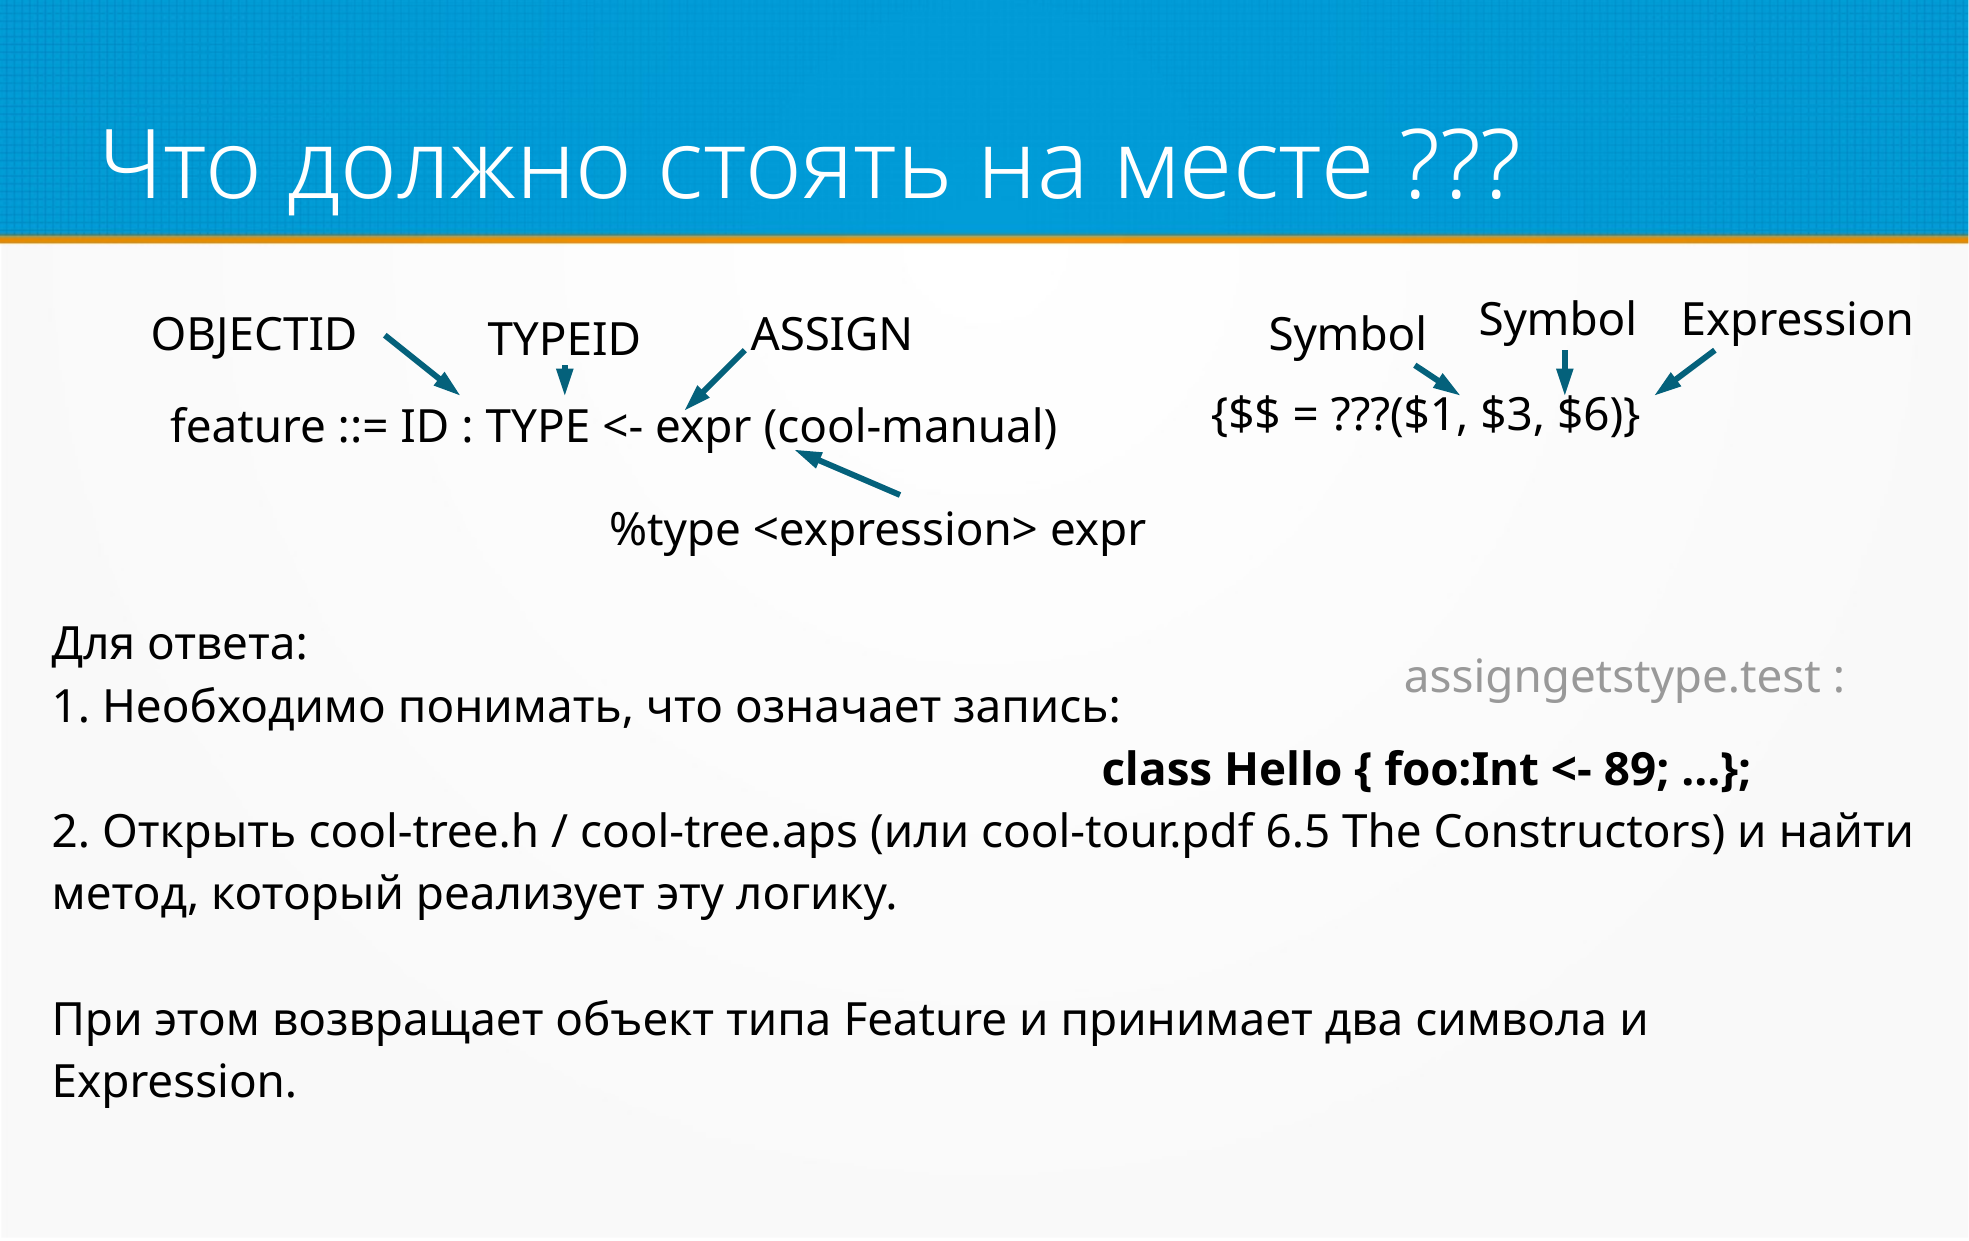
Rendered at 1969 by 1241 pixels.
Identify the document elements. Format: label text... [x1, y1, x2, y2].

text_box assigngetstype.test : [1398, 646, 1891, 766]
text_box OBJECTID [144, 300, 376, 366]
text_box ASSIGN [744, 300, 930, 366]
text_box feature ::= ID : TYPE <- expr (cool-manual) [164, 365, 1300, 484]
text_box Expression [1674, 285, 1936, 351]
text_box TYPEID [481, 305, 655, 371]
text_box Для ответа: 1. Необходимо понимать, что означает запись: class Hello { foo:Int <- 89; ...}; 2. Открыть cool-tree.h / cool-tree.aps (или cool-tour.pdf 6.5 The Constructors) и найти метод, который реализует эту логику. При этом возвращает объект типа Feature и принимает два символа и Expression. [45, 641, 1936, 1081]
text_box %type <expression> expr [603, 495, 1216, 561]
title Что должно стоять на месте ??? [98, 19, 1870, 227]
text_box Symbol [1262, 300, 1445, 366]
picture [0, 233, 1969, 1241]
text_box {$$ = ???($1, $3, $6)} [1204, 380, 1741, 446]
text_box Symbol [1472, 285, 1655, 351]
